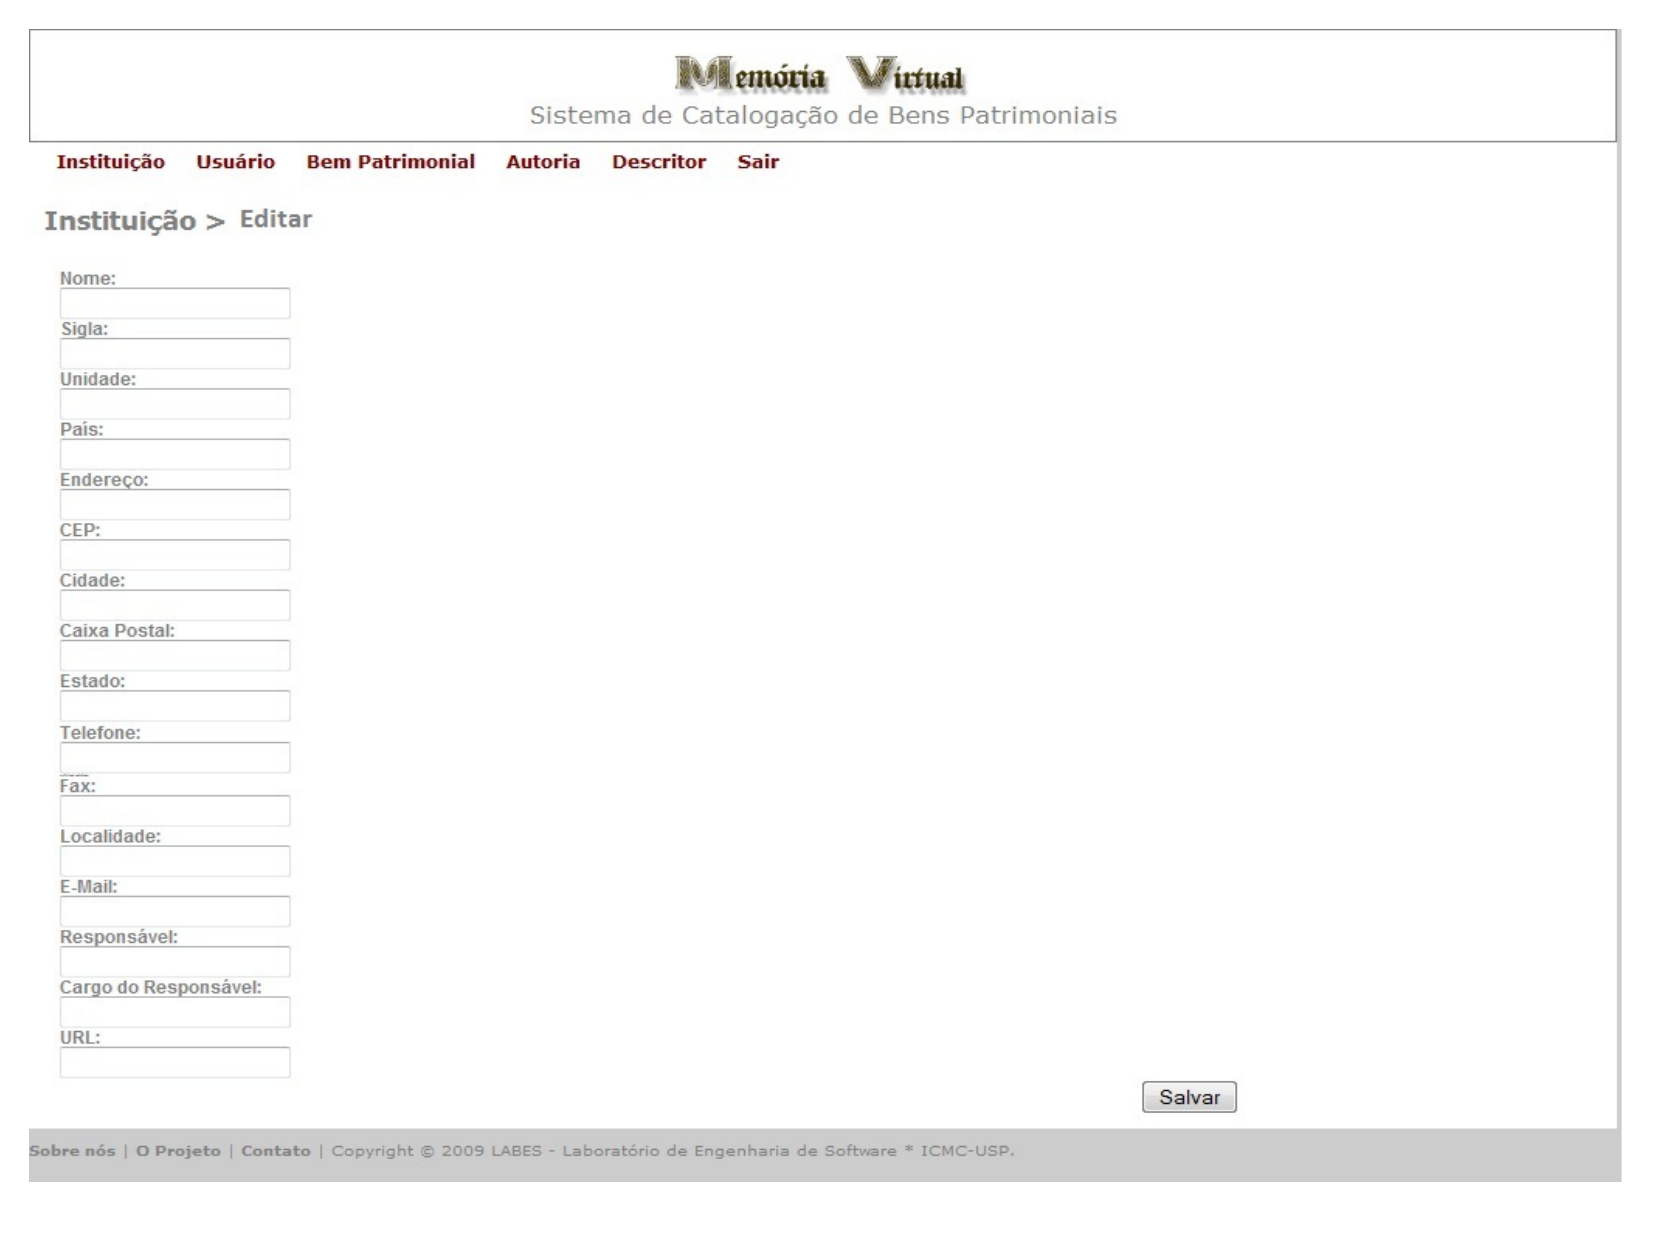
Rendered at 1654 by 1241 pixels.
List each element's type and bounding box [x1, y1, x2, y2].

picture [29, 29, 1625, 1182]
